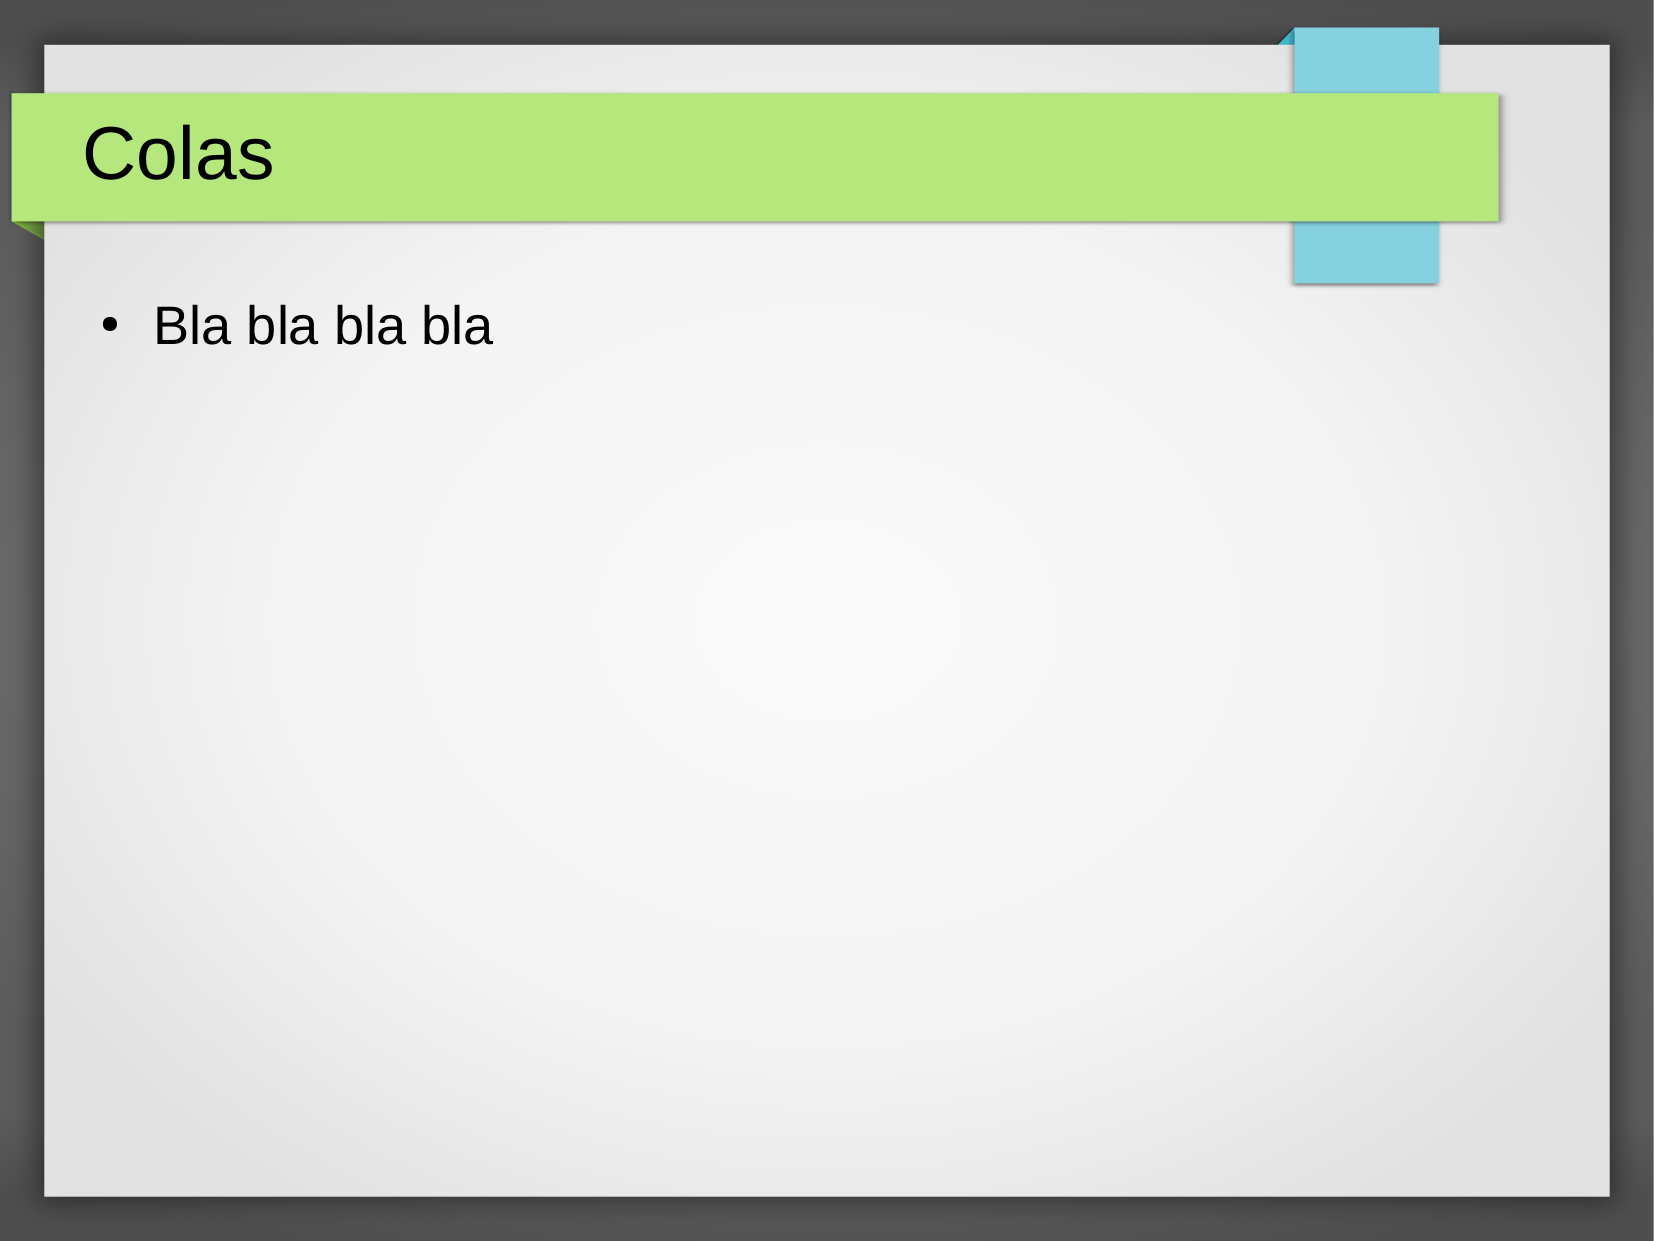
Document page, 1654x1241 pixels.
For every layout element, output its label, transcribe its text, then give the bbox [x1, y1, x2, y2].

list Bla bla bla bla [82, 295, 1571, 1015]
picture [0, 0, 1654, 1241]
title Colas [82, 94, 1264, 213]
